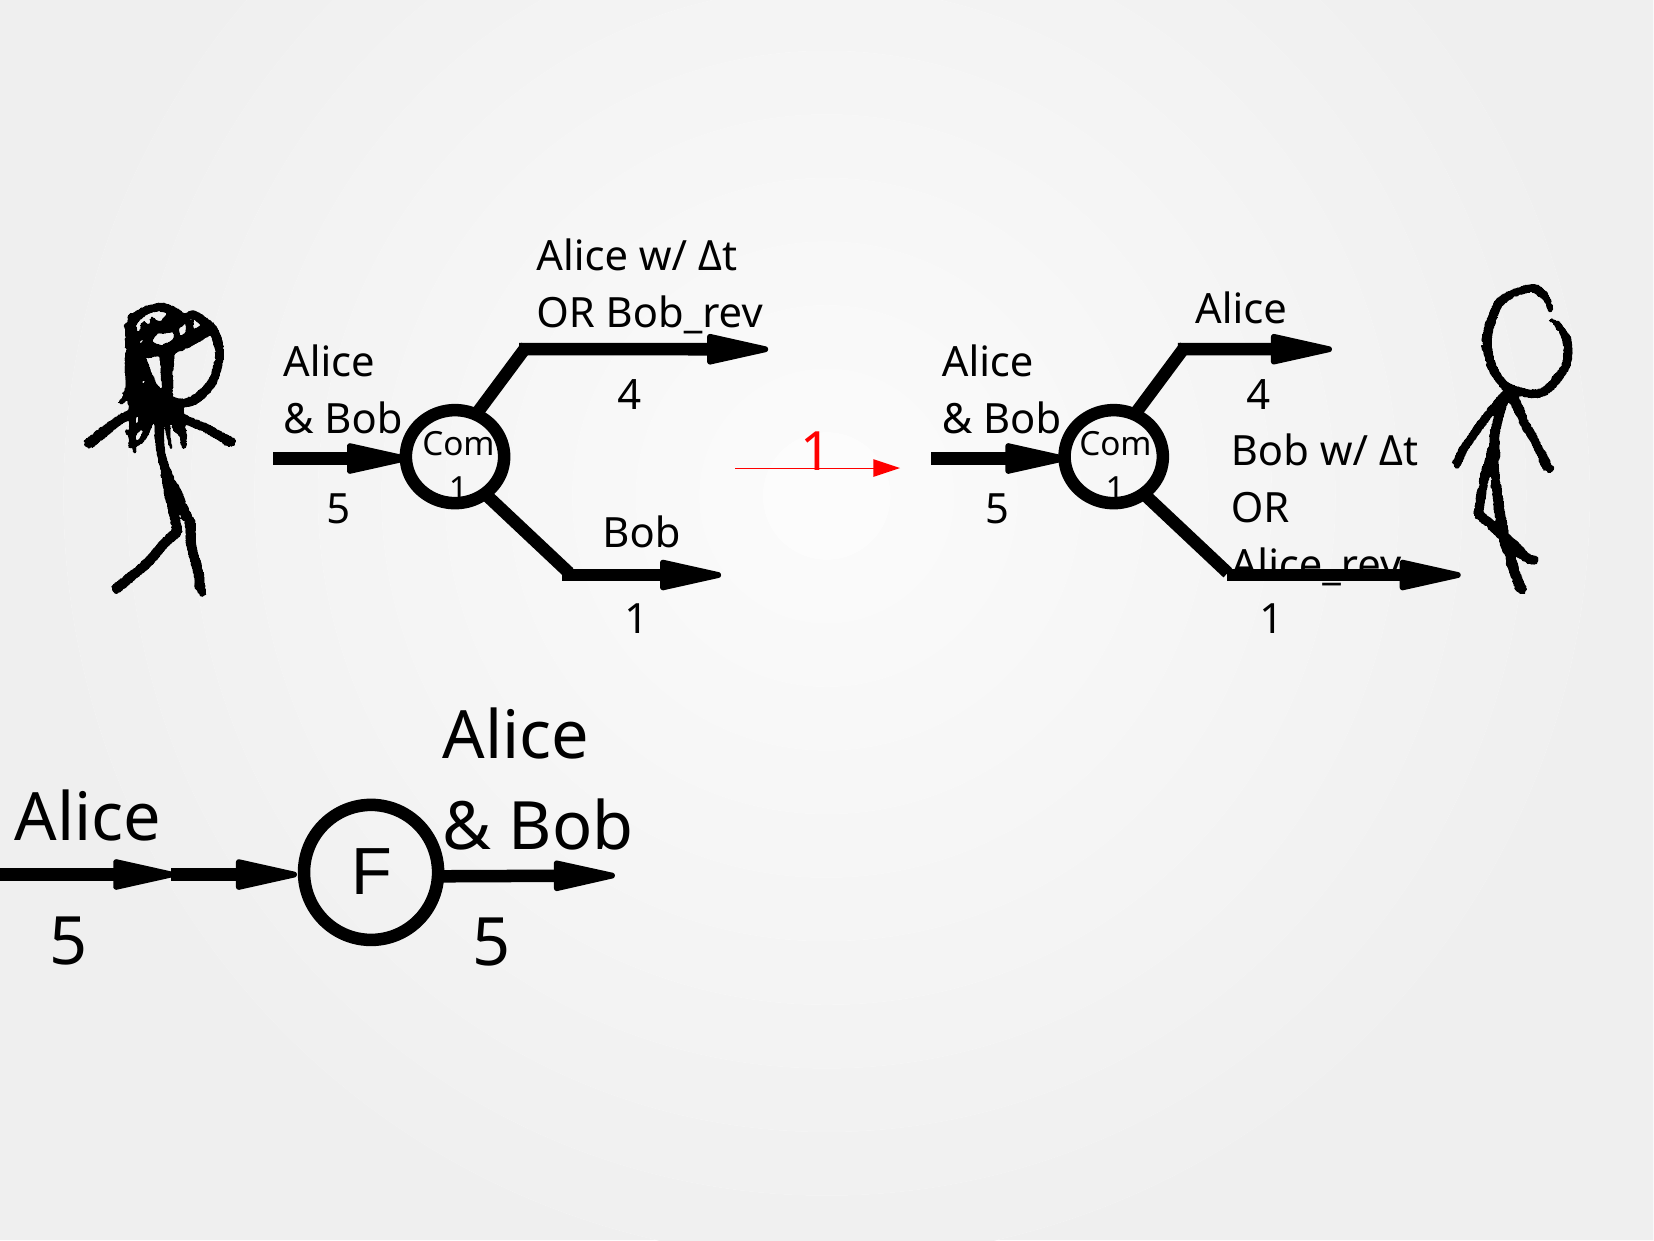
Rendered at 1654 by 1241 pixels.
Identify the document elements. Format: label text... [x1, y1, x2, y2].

text_box 5 [970, 471, 1025, 542]
text_box Bob w/ Δt OR Alice_rev [1216, 413, 1482, 579]
text_box Alice & Bob [927, 324, 1101, 451]
text_box 1 [1244, 581, 1308, 652]
text_box Bob [587, 495, 698, 561]
text_box 5 [311, 471, 367, 542]
text_box Com 1 [1064, 412, 1182, 510]
text_box Alice & Bob [268, 324, 442, 451]
text_box Com 1 [407, 412, 526, 510]
picture [1448, 280, 1576, 597]
text_box Alice [1180, 271, 1321, 337]
text_box F [336, 826, 426, 917]
text_box 4 [1231, 357, 1287, 413]
text_box 1 [785, 404, 876, 494]
picture [82, 301, 238, 597]
text_box 5 [34, 886, 121, 988]
text_box Alice & Bob [427, 680, 665, 864]
text_box Alice [0, 761, 192, 857]
text_box 5 [457, 887, 532, 989]
text_box 1 [609, 581, 673, 652]
text_box 4 [602, 357, 657, 428]
text_box Alice w/ Δt OR Bob_rev [521, 218, 781, 334]
